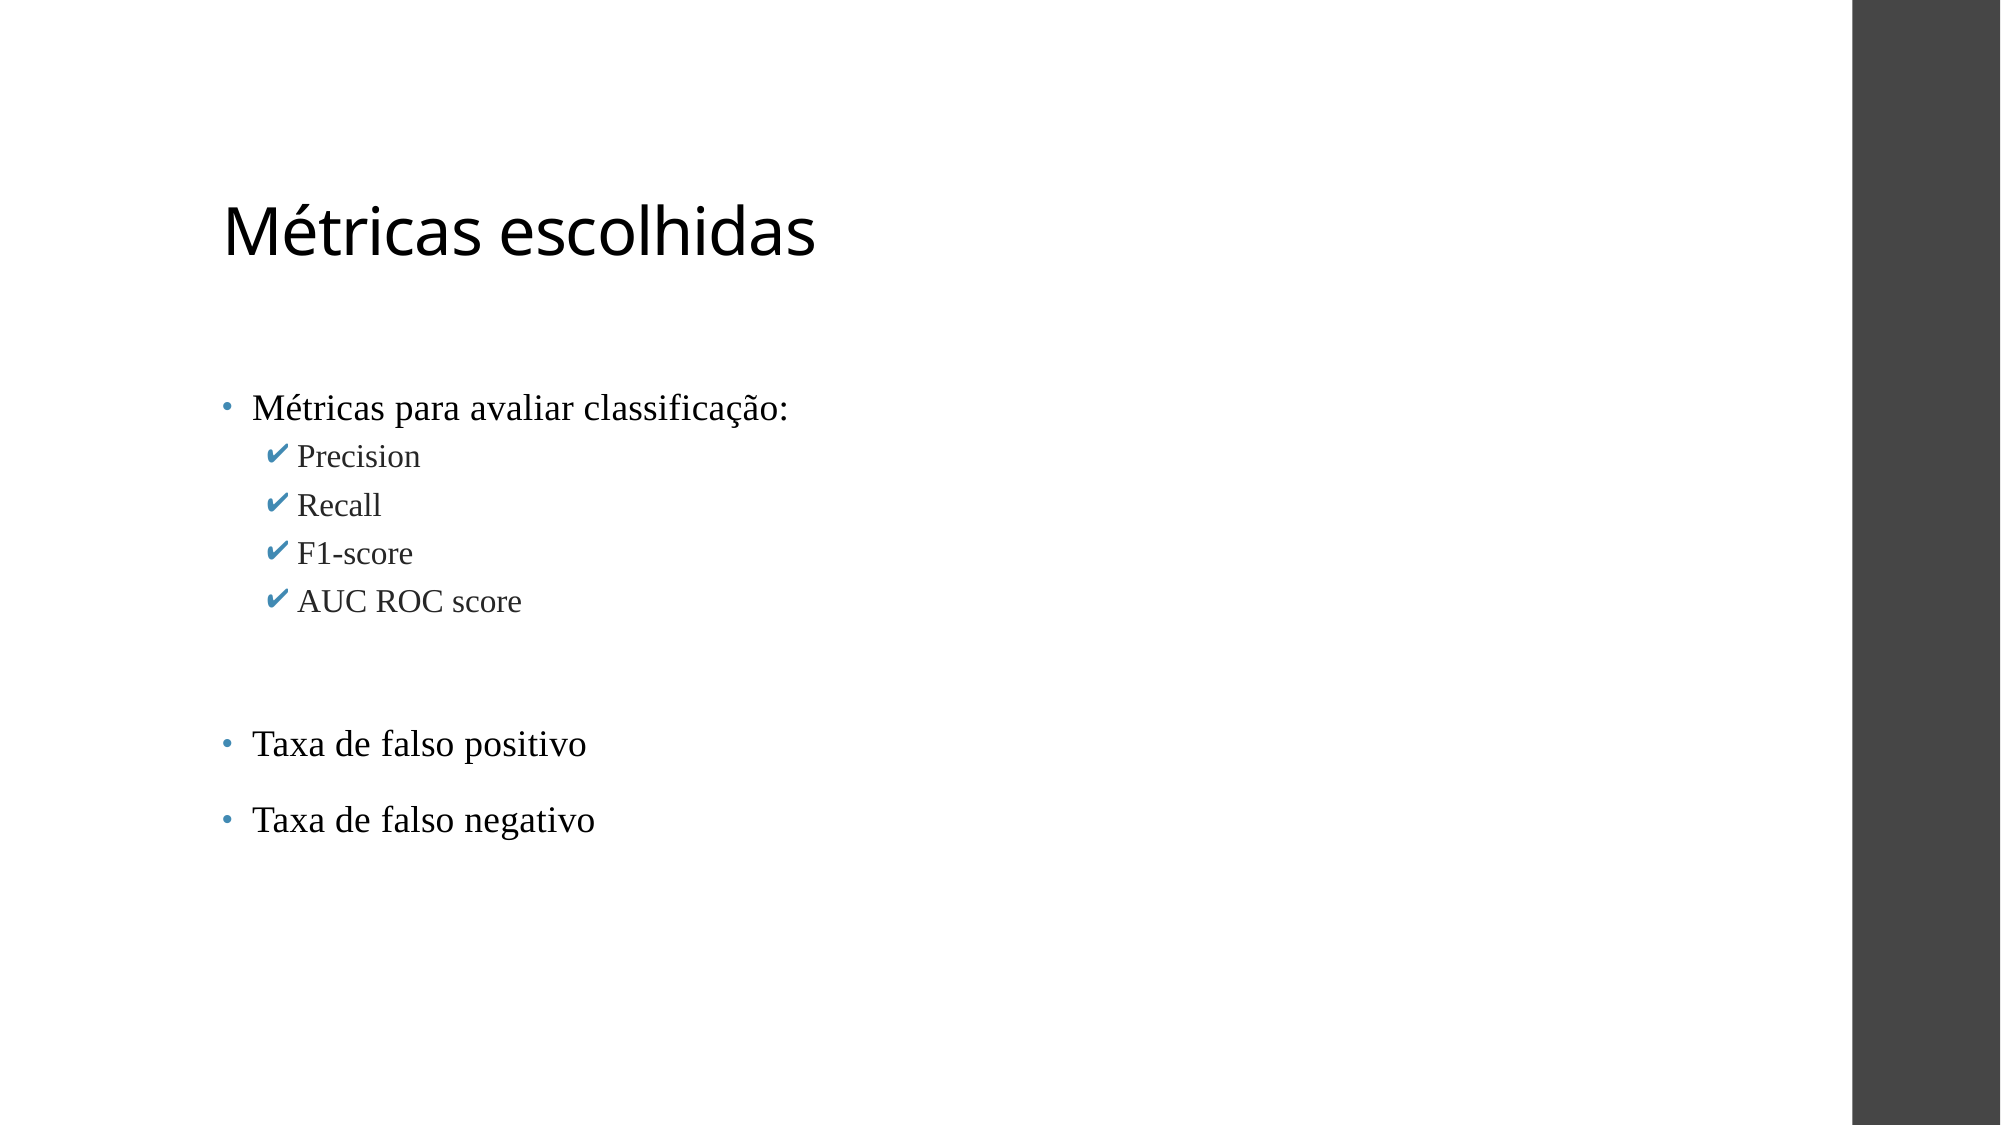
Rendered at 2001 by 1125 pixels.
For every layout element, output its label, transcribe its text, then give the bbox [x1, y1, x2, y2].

list Métricas para avaliar classificação: Precision Recall F1-score AUC ROC score Taxa de falso positivo Taxa de falso negativo [206, 299, 1617, 1014]
title Métricas escolhidas [206, 60, 1797, 278]
